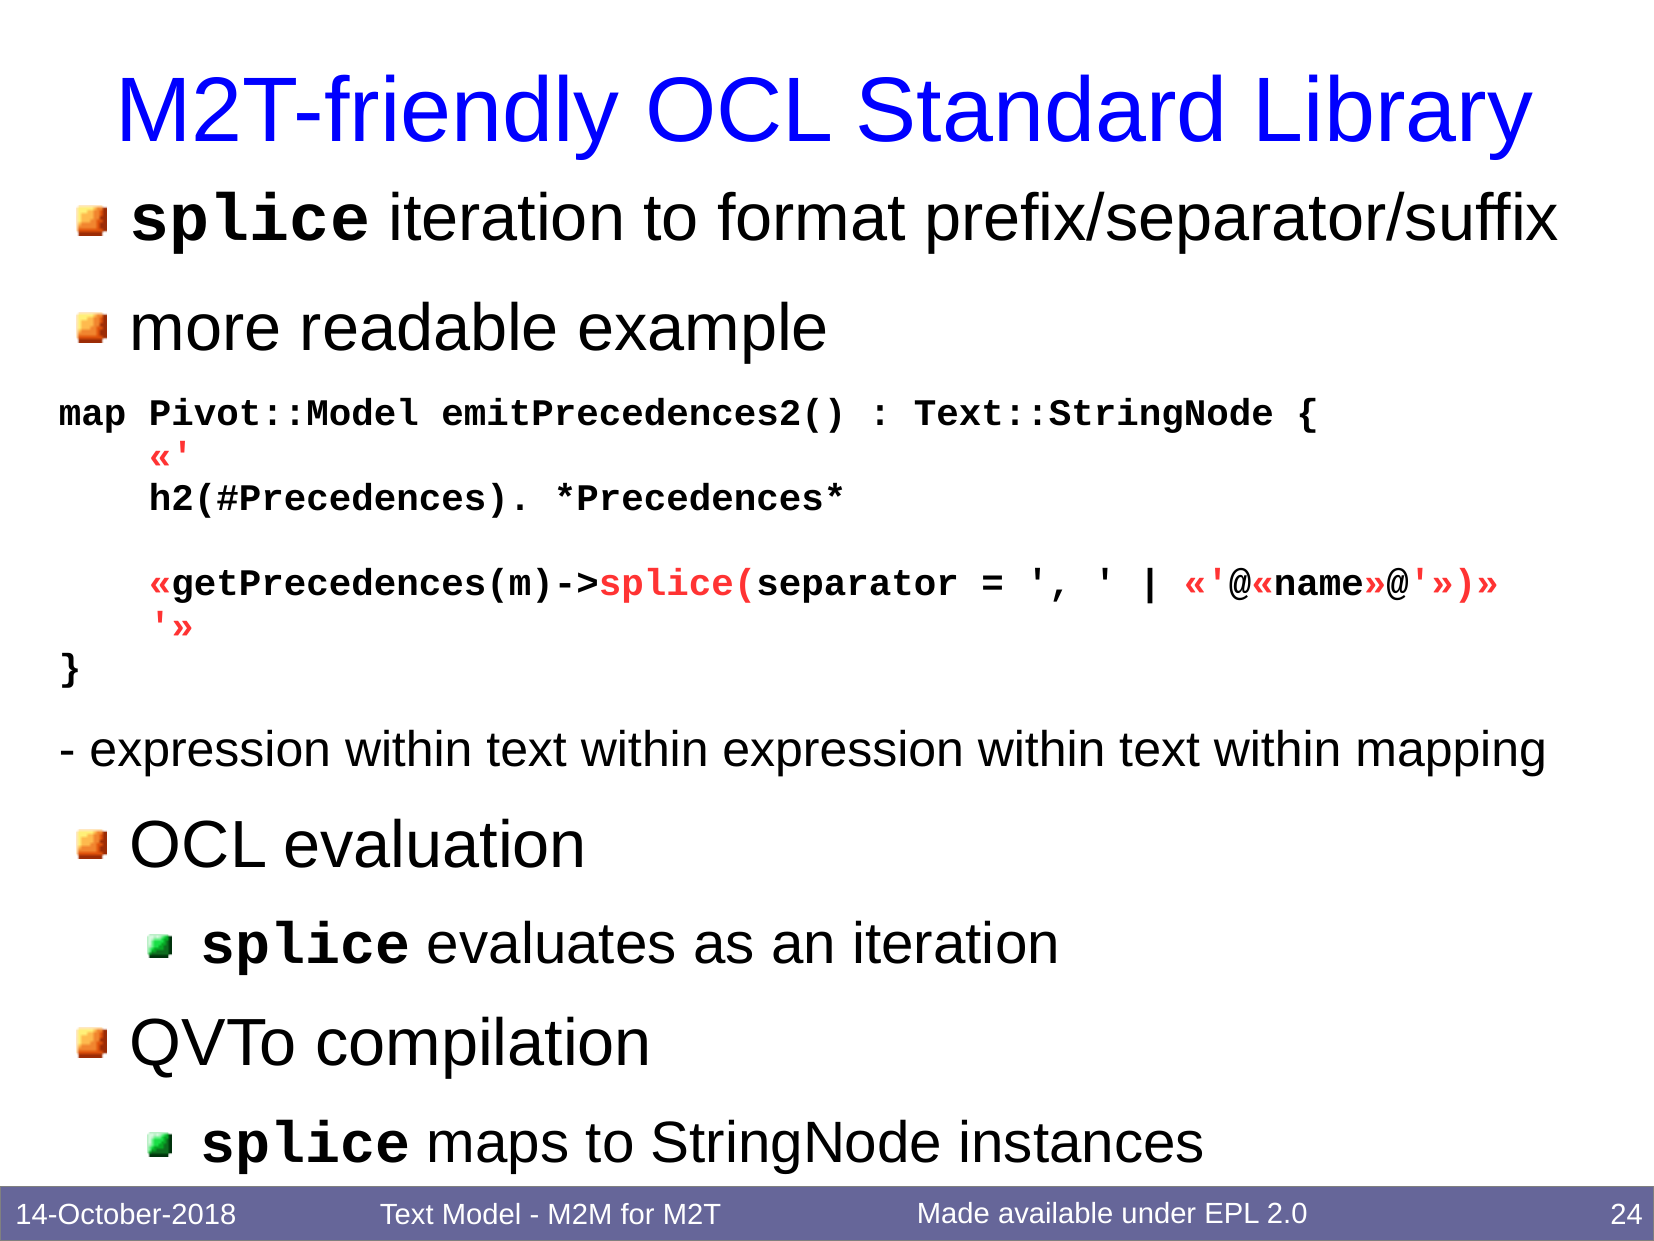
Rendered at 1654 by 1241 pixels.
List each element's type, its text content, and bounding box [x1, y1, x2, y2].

list splice iteration to format prefix/separator/suffix more readable example map Pivot::Model emitPrecedences2() : Text::StringNode { «' h2(#Precedences). *Precedences* «getPrecedences(m)->splice(separator = ', ' | «'@«name»@'»)» '» } - expression within text within expression within text within mapping OCL evaluation splice evaluates as an iteration QVTo compilation splice maps to StringNode instances [59, 180, 1600, 1180]
title M2T-friendly OCL Standard Library [81, 34, 1570, 180]
